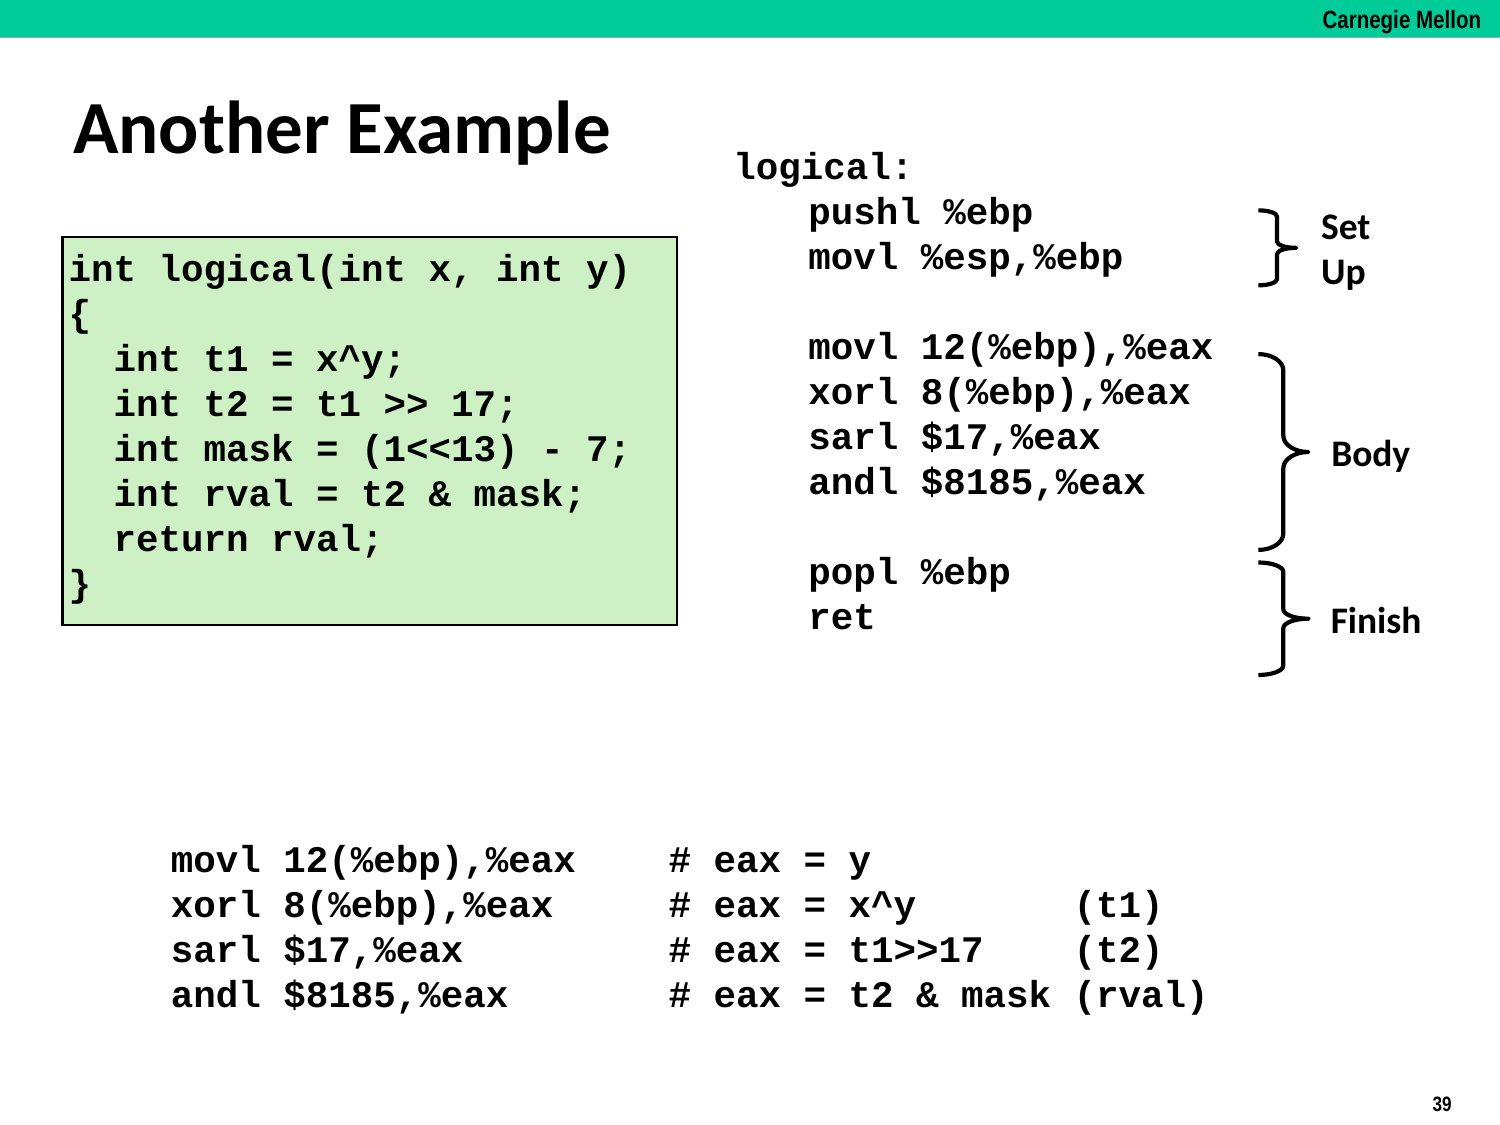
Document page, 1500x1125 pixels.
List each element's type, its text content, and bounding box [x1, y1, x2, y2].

text_box Body [1324, 422, 1417, 481]
text_box Set Up [1314, 195, 1377, 299]
title Another Example [58, 71, 1304, 197]
text_box logical: pushl %ebp movl %esp,%ebp movl 12(%ebp),%eax xorl 8(%ebp),%eax sarl $17,%eax andl $8185,%eax popl %ebp ret [727, 135, 1405, 769]
text_box Finish [1324, 589, 1429, 648]
text_box int logical(int x, int y) { int t1 = x^y; int t2 = t1 >> 17; int mask = (1<<13) - 7; int rval = t2 & mask; return rval; } [62, 237, 678, 625]
text_box movl 12(%ebp),%eax # eax = y xorl 8(%ebp),%eax # eax = x^y (t1) sarl $17,%eax # eax = t1>>17 (t2) andl $8185,%eax # eax = t2 & mask (rval) [145, 829, 1300, 1046]
text_box Carnegie Mellon [1322, 3, 1500, 33]
